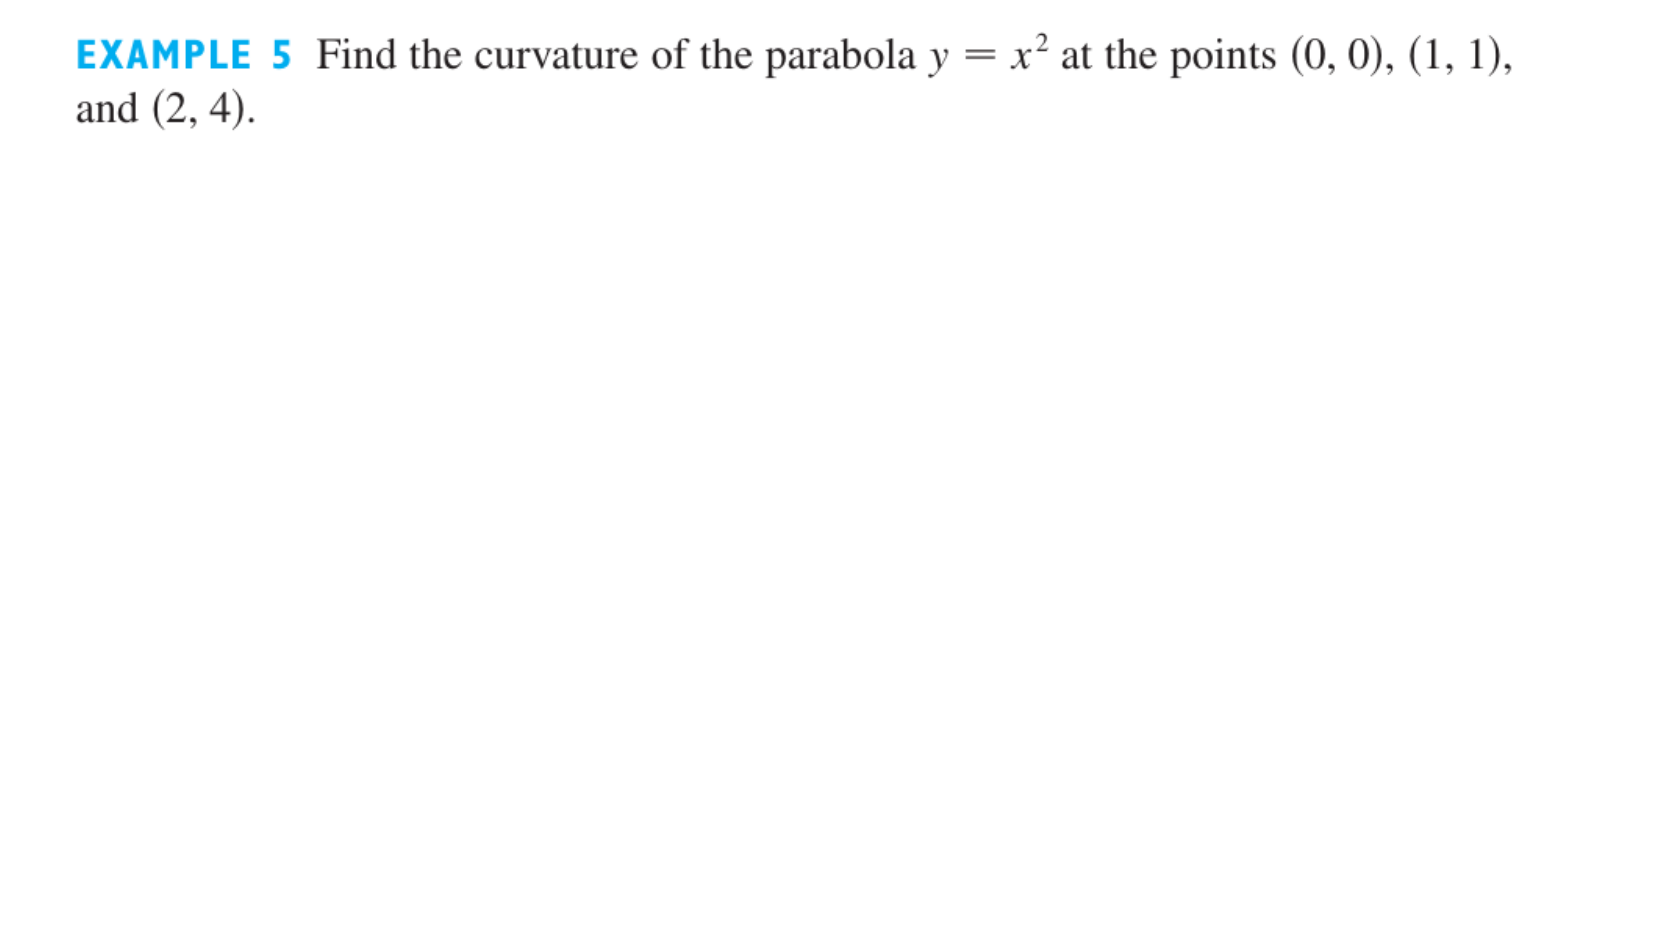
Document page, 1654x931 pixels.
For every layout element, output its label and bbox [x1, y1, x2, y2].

picture [64, 23, 1524, 135]
